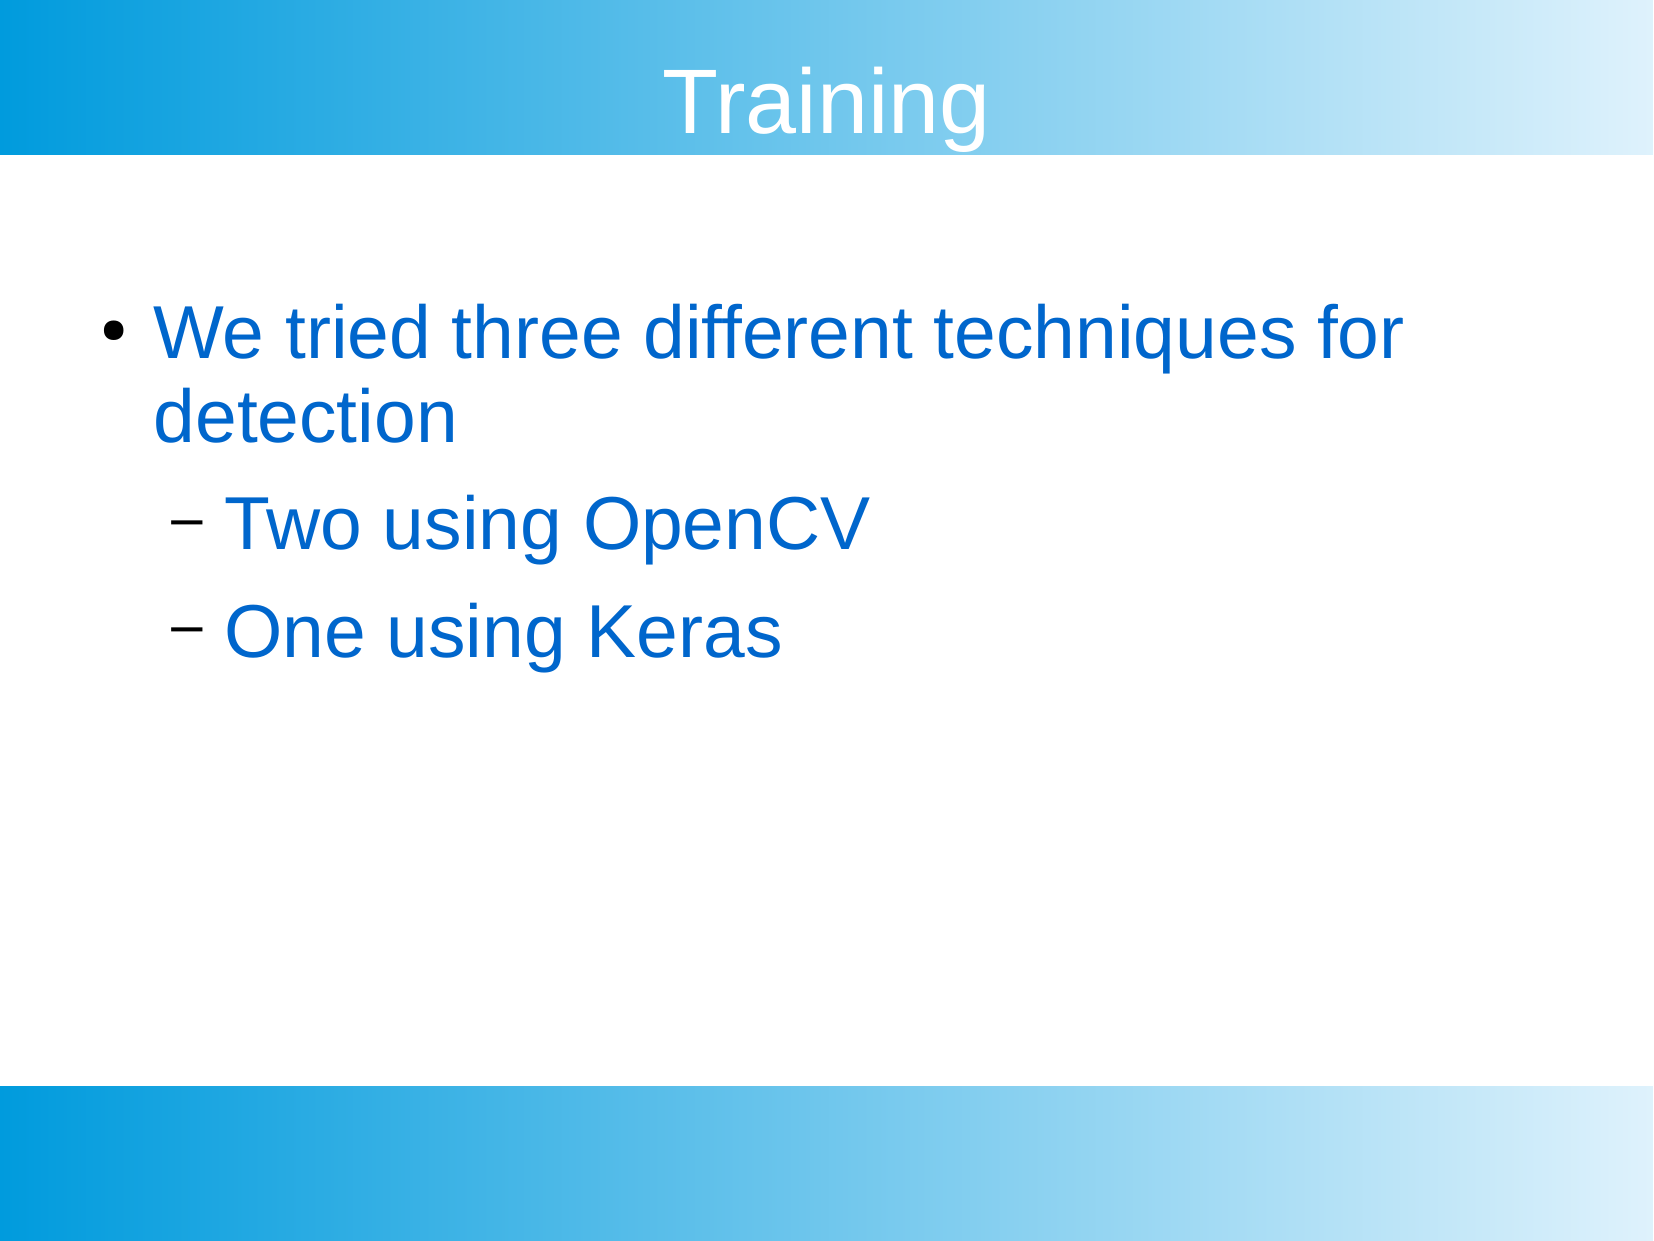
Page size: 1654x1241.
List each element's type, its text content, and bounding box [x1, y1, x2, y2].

list We tried three different techniques for detection Two using OpenCV One using Keras [82, 290, 1571, 1010]
title Training [82, 49, 1571, 155]
